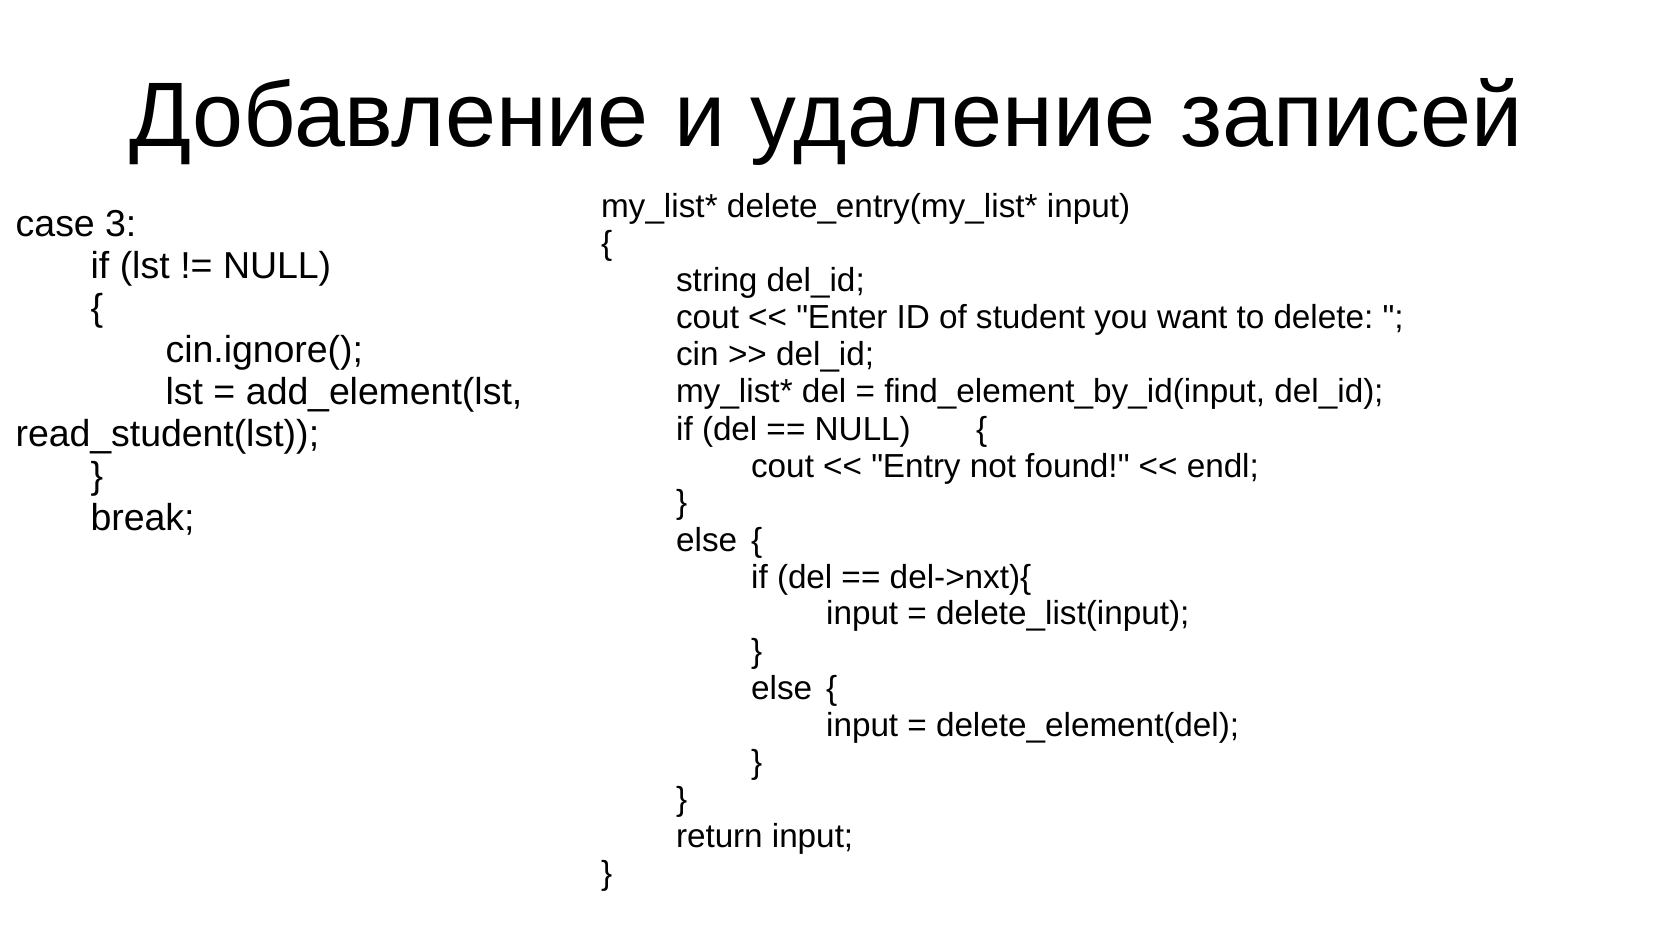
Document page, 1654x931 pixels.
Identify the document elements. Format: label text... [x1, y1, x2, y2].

text_box case 3: if (lst != NULL) { cin.ignore(); lst = add_element(lst, read_student(lst)); } break; [0, 195, 586, 741]
text_box my_list* delete_entry(my_list* input) { string del_id; cout << "Enter ID of student you want to delete: "; cin >> del_id; my_list* del = find_element_by_id(input, del_id); if (del == NULL) { cout << "Entry not found!" << endl; } else { if (del == del->nxt){ input = delete_list(input); } else { input = delete_element(del); } } return input; } [586, 180, 1512, 931]
title Добавление и удаление записей [82, 12, 1571, 218]
